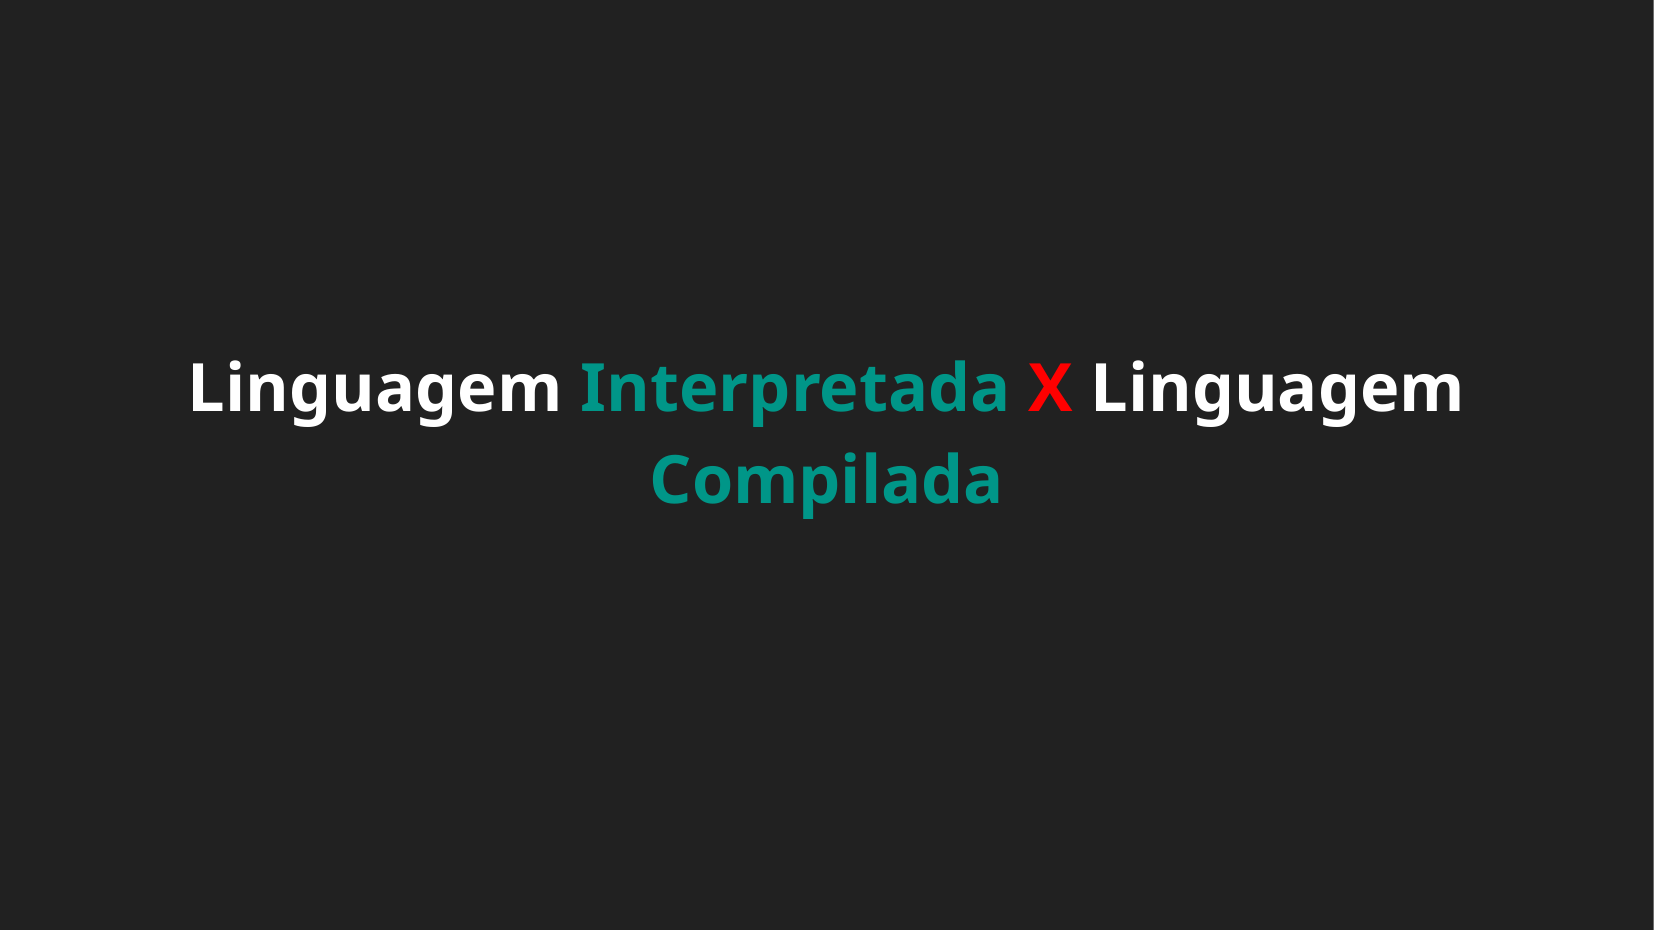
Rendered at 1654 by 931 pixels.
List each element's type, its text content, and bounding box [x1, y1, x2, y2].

title Linguagem Interpretada X Linguagem Compilada [56, 388, 1598, 542]
